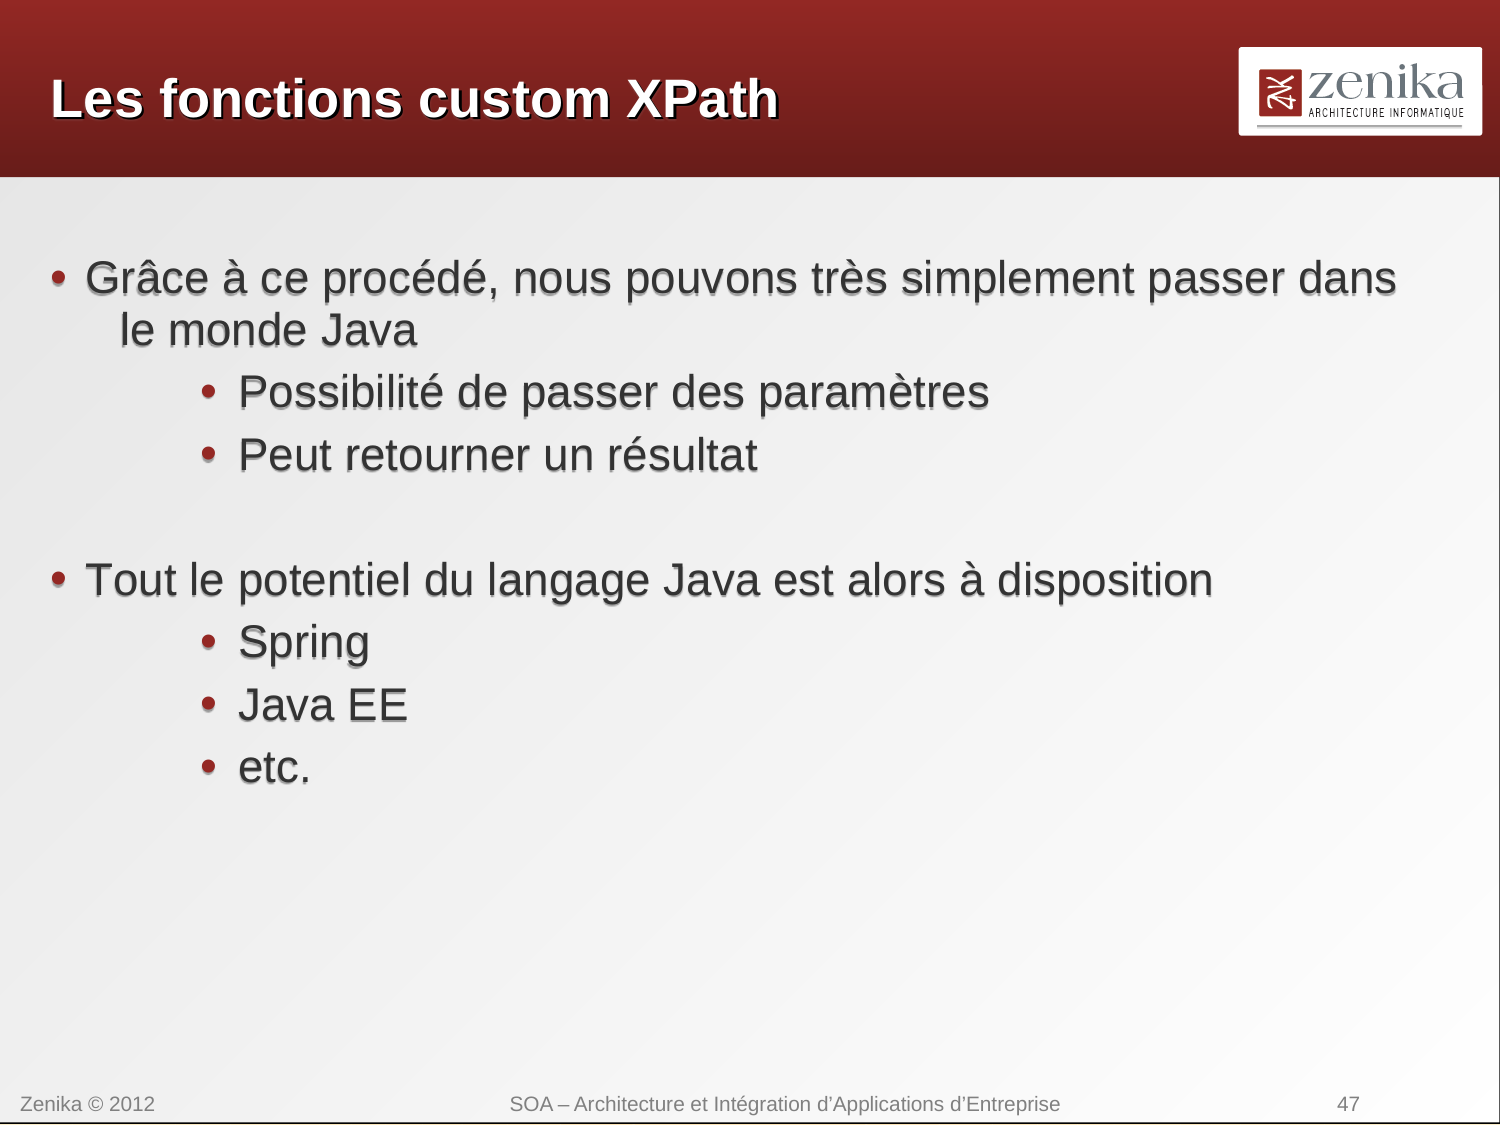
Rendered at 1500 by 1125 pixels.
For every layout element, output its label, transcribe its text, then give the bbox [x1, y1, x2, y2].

subtitle Grâce à ce procédé, nous pouvons très simplement passer dans le monde Java Possibilité de passer des paramètres Peut retourner un résultat Tout le potentiel du langage Java est alors à disposition Spring Java EE etc. [50, 249, 1435, 1079]
title Les fonctions custom XPath [50, 22, 1206, 172]
